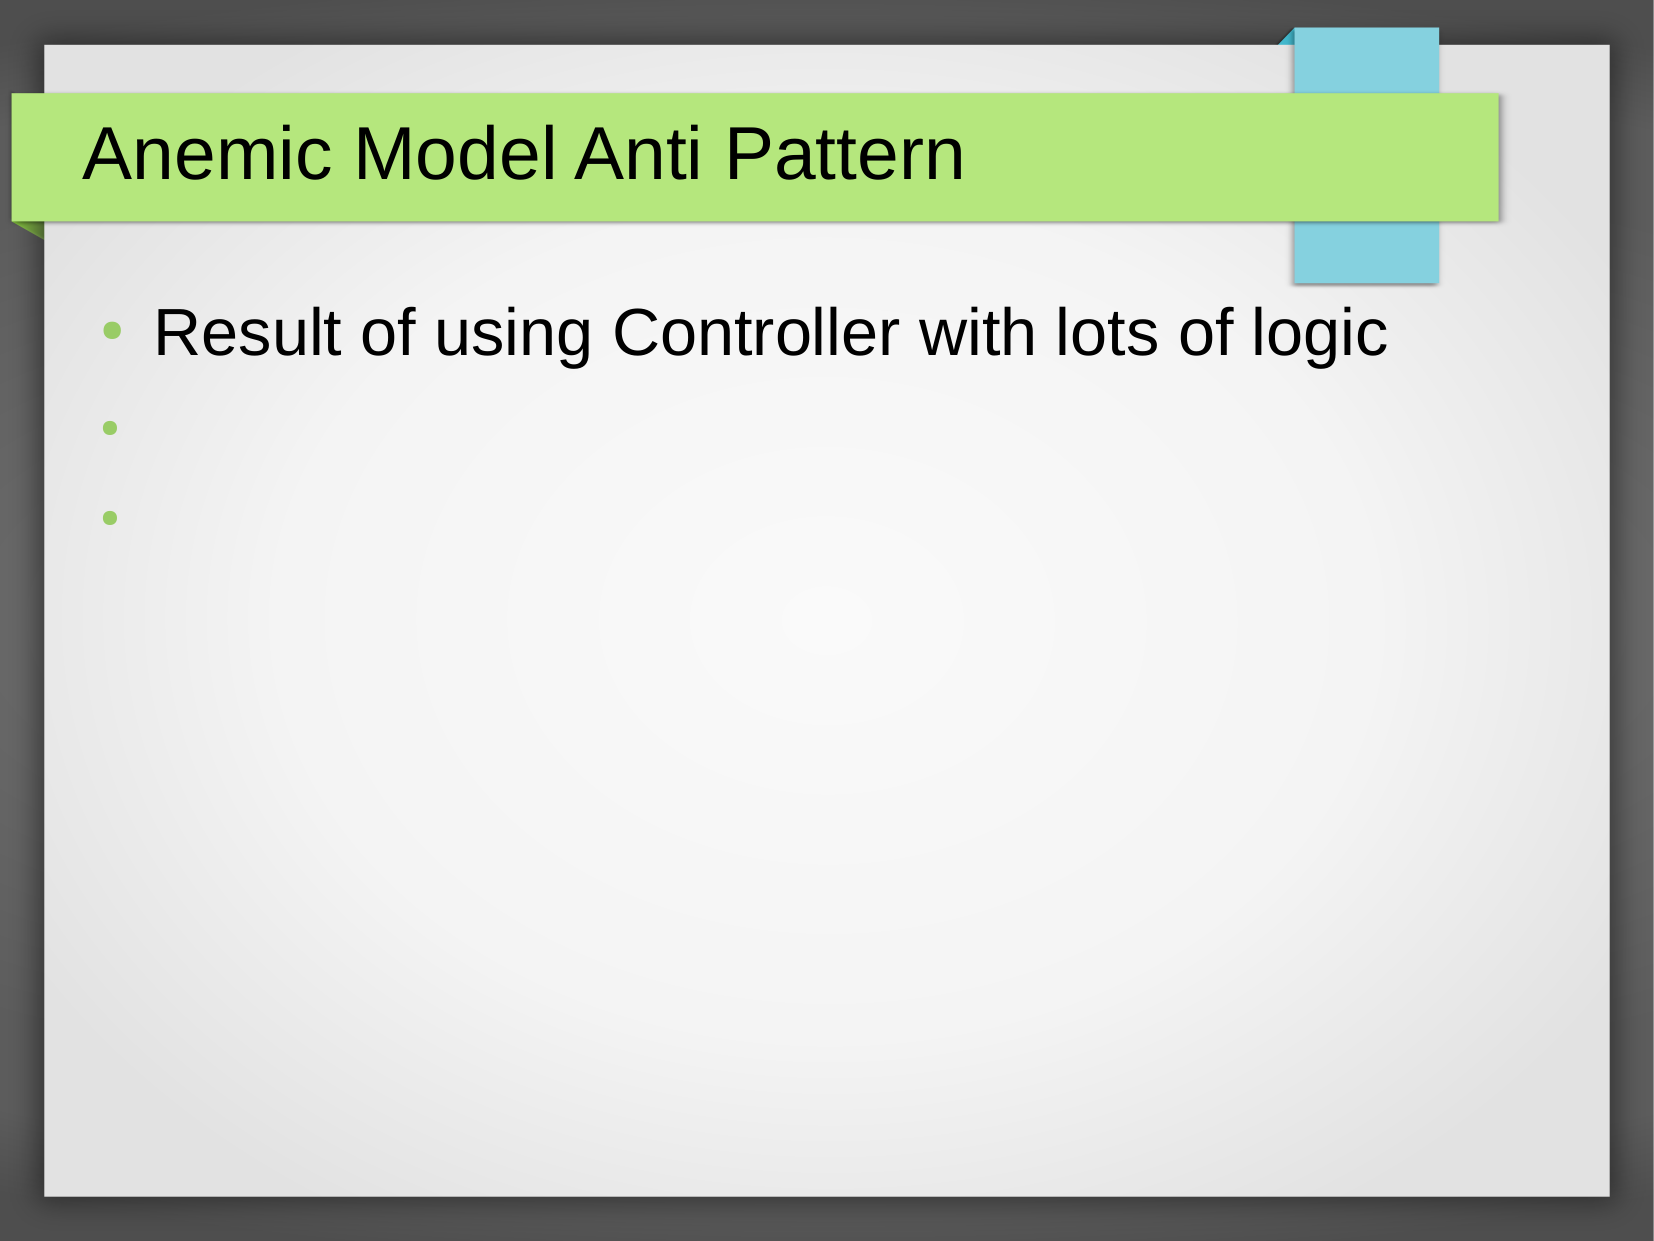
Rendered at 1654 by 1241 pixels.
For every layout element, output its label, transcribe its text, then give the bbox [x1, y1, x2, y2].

title Anemic Model Anti Pattern [82, 94, 1264, 213]
picture [0, 0, 1654, 1241]
list Result of using Controller with lots of logic [82, 295, 1571, 1015]
